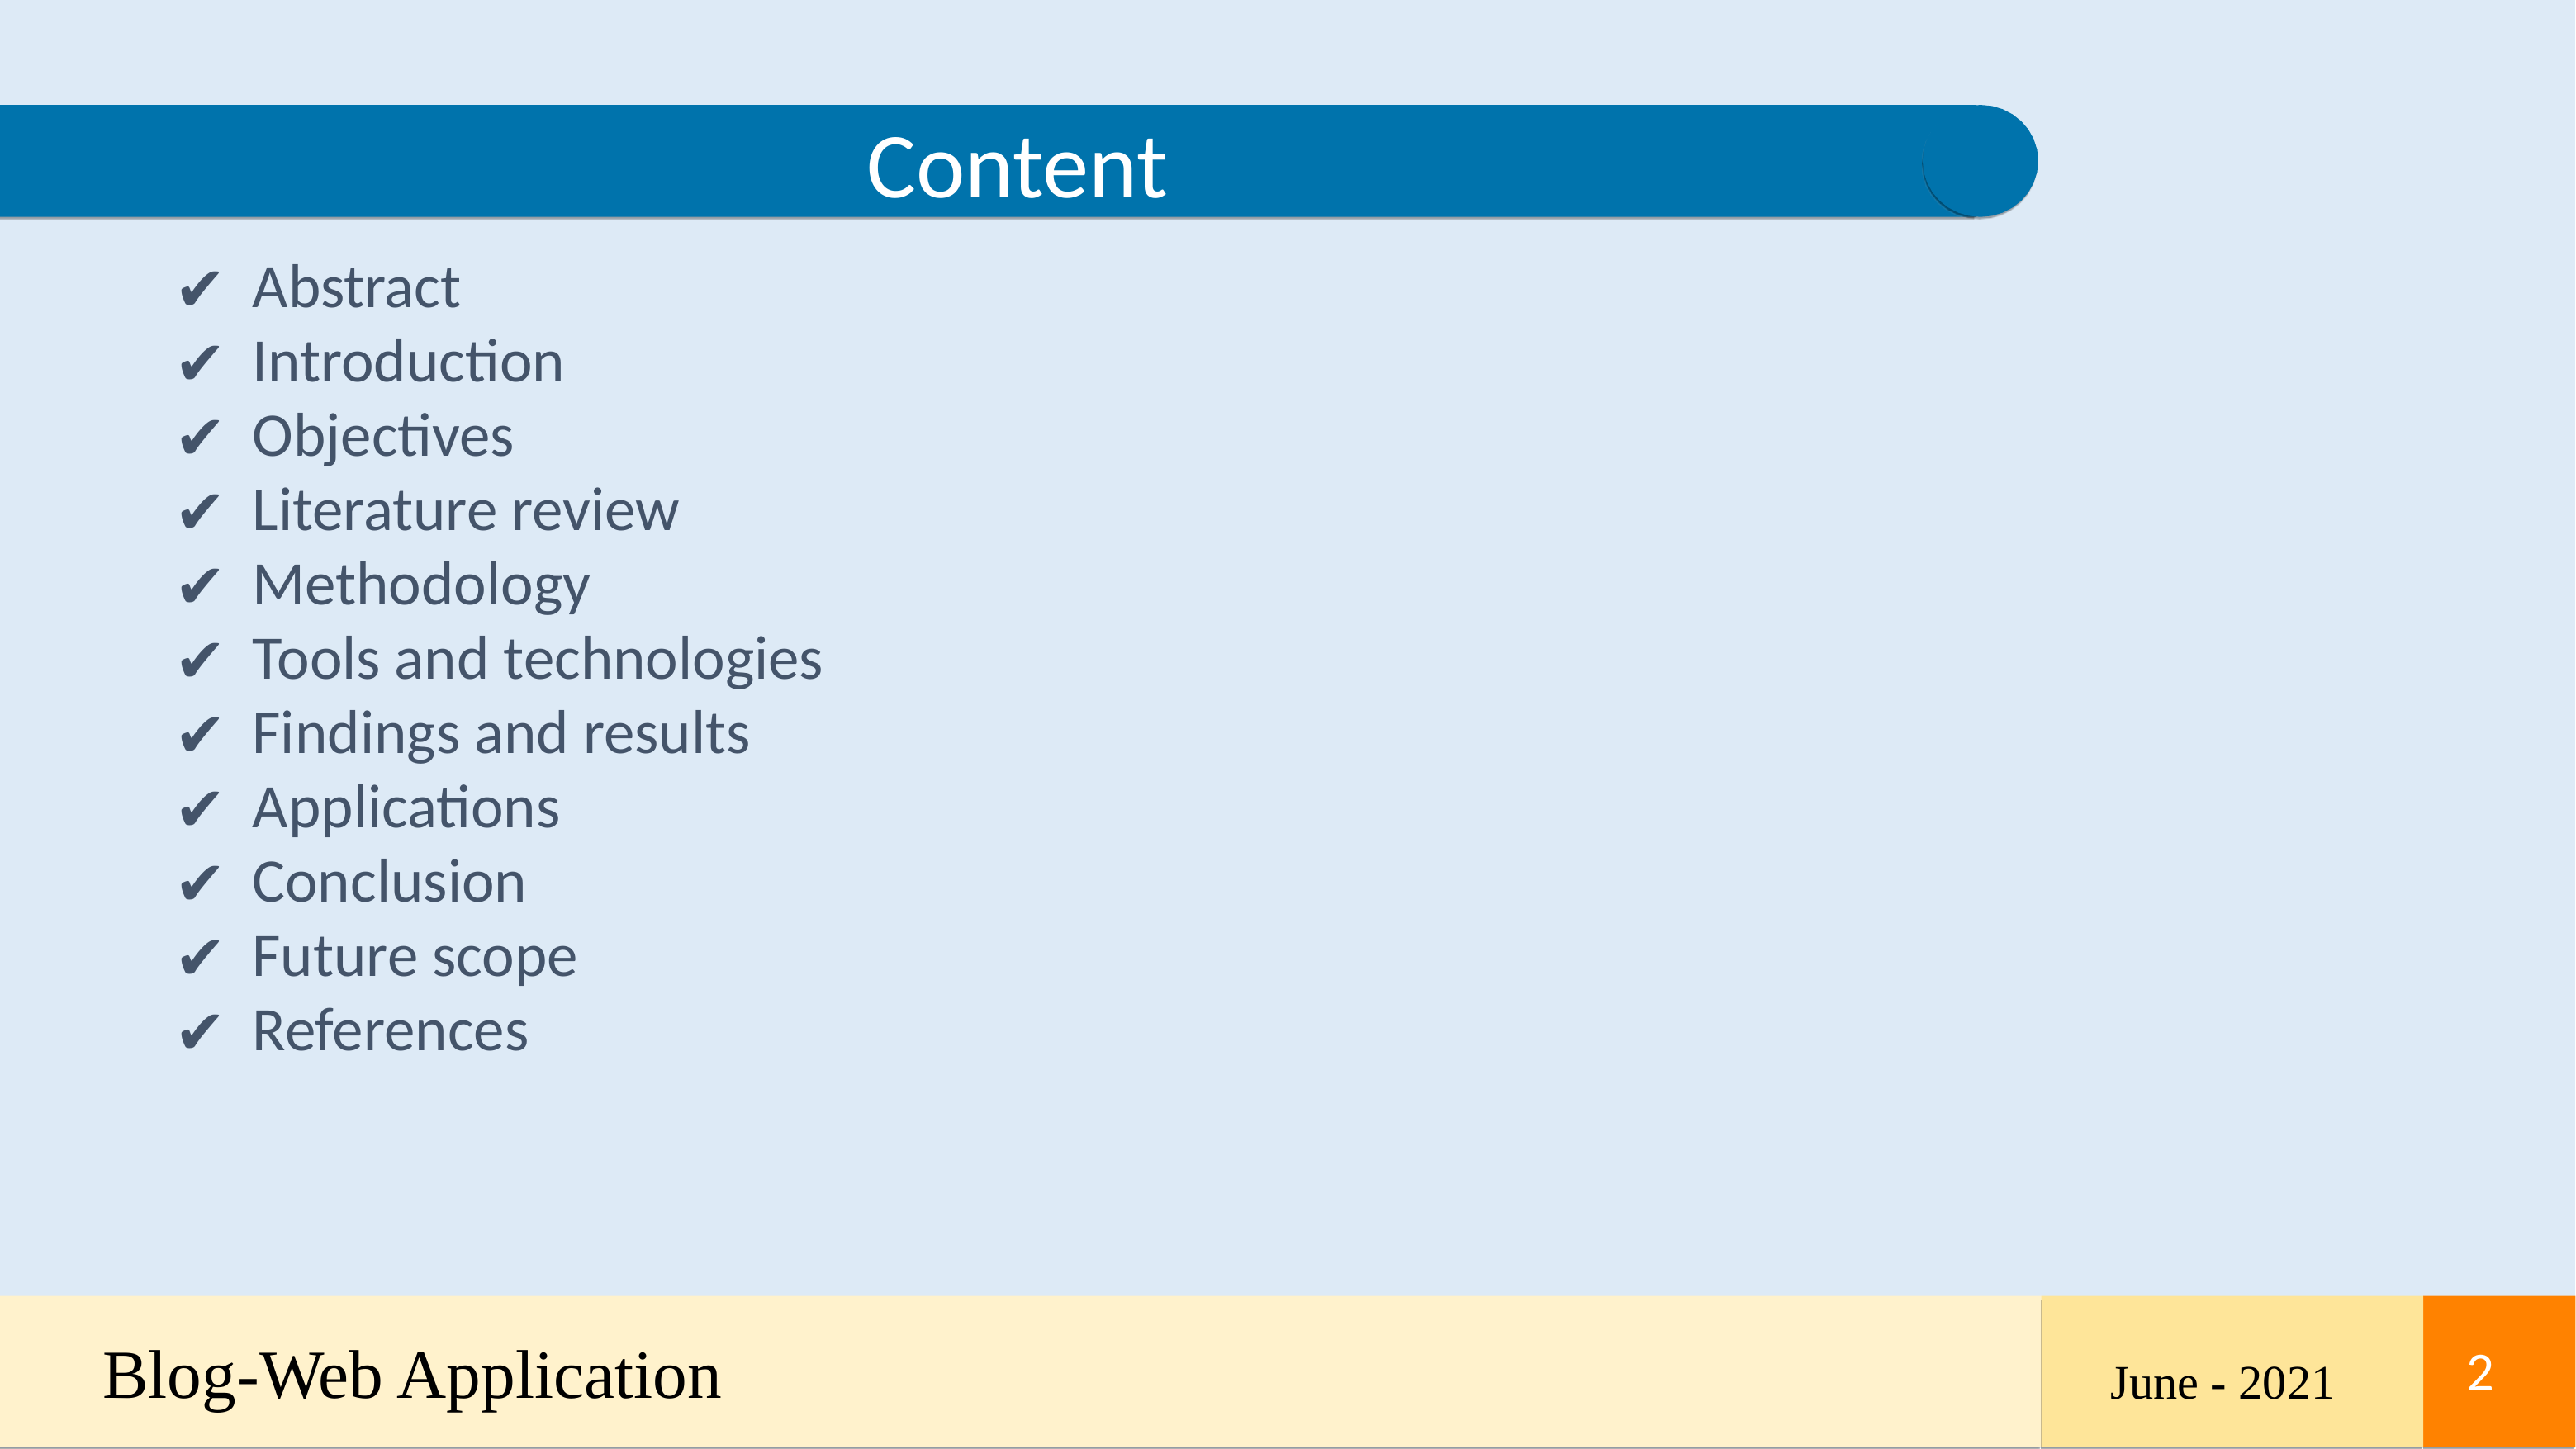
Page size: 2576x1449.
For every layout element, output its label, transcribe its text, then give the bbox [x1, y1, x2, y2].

text_box Content [0, 105, 1974, 217]
text_box <number> [2454, 1342, 2533, 1395]
text_box Abstract Introduction Objectives Literature review Methodology Tools and technologies Findings and results Applications Conclusion Future scope References [162, 239, 1670, 1069]
text_box [1922, 105, 2038, 217]
text_box [0, 1295, 2576, 1447]
text_box June - 2021 [2098, 1344, 2403, 1415]
text_box Blog-Web Application [90, 1323, 1619, 1418]
